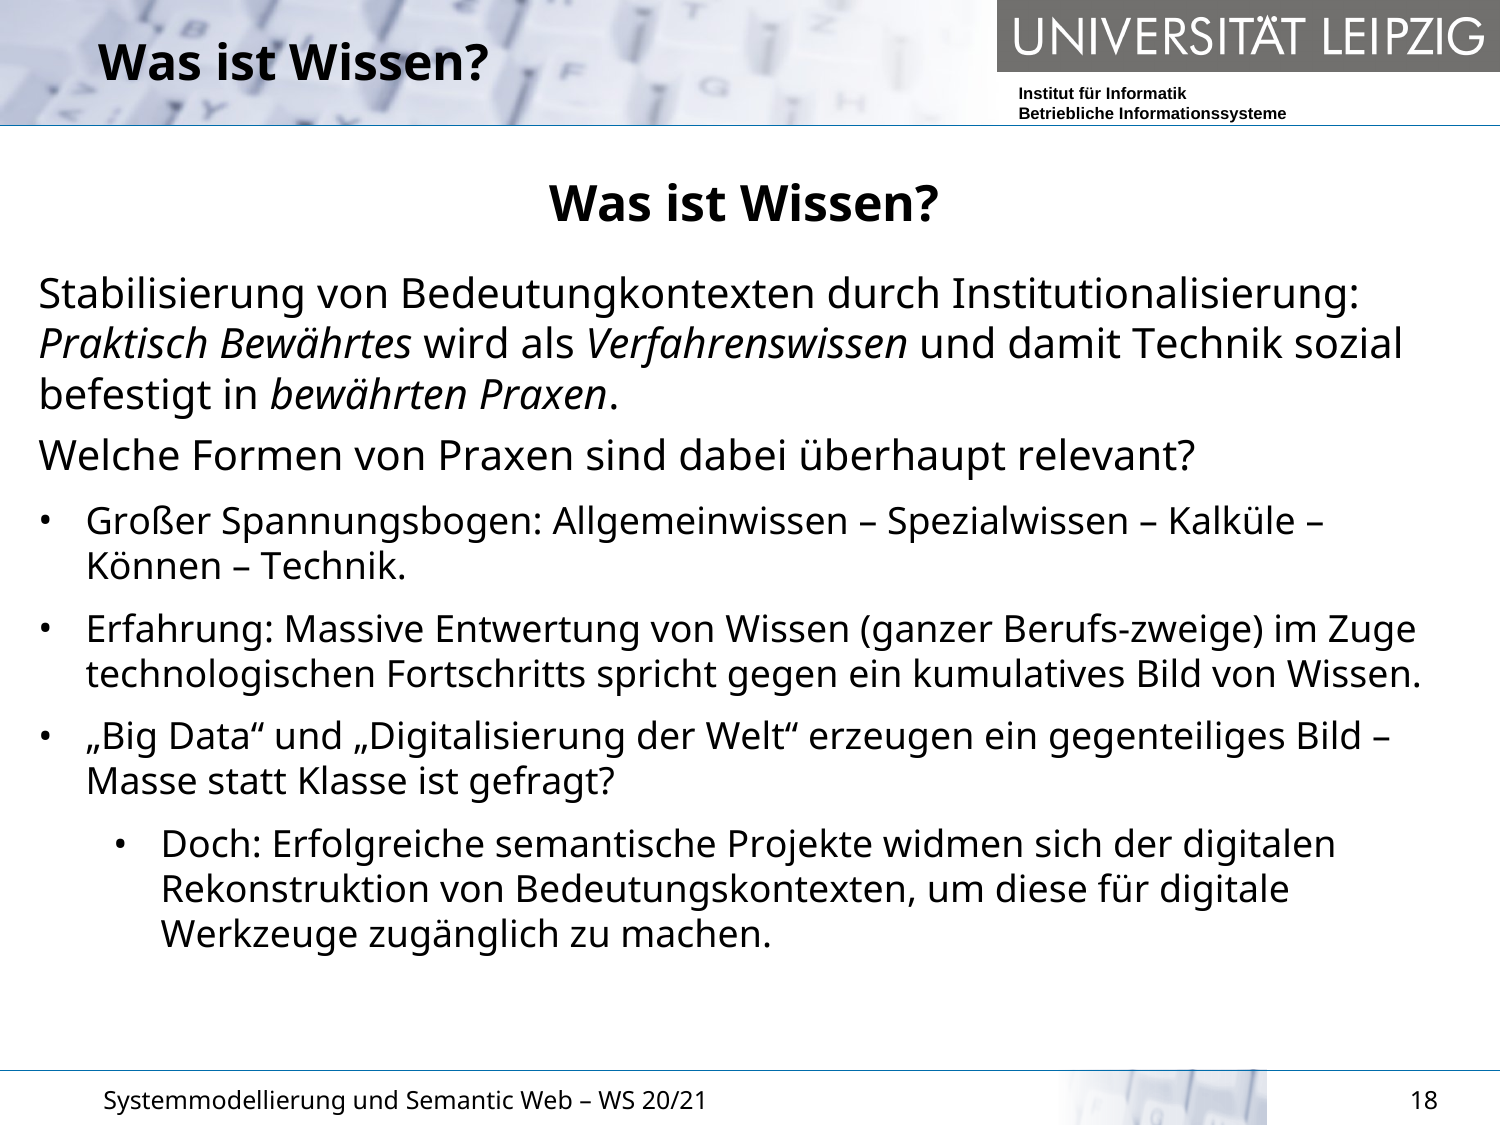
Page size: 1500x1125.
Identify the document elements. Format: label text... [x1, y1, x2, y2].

text_box Was ist Wissen? [84, 22, 504, 99]
text_box Was ist Wissen? Stabilisierung von Bedeutungkontexten durch Institutionalisierung: Praktisch Bewährtes wird als Verfahrenswissen und damit Technik sozial befestigt in bewährten Praxen. Welche Formen von Praxen sind dabei überhaupt relevant? Großer Spannungsbogen: Allgemeinwissen – Spezialwissen – Kalküle – Können – Technik. Erfahrung: Massive Entwertung von Wissen (ganzer Berufs-zweige) im Zuge technologischen Fortschritts spricht gegen ein kumulatives Bild von Wissen. „Big Data“ und „Digitalisierung der Welt“ erzeugen ein gegenteiliges Bild – Masse statt Klasse ist gefragt? Doch: Erfolgreiche semantische Projekte widmen sich der digitalen Rekonstruktion von Bedeutungskontexten, um diese für digitale Werkzeuge zugänglich zu machen. [23, 164, 1465, 963]
picture [0, 0, 1500, 125]
picture [1057, 1071, 1267, 1125]
